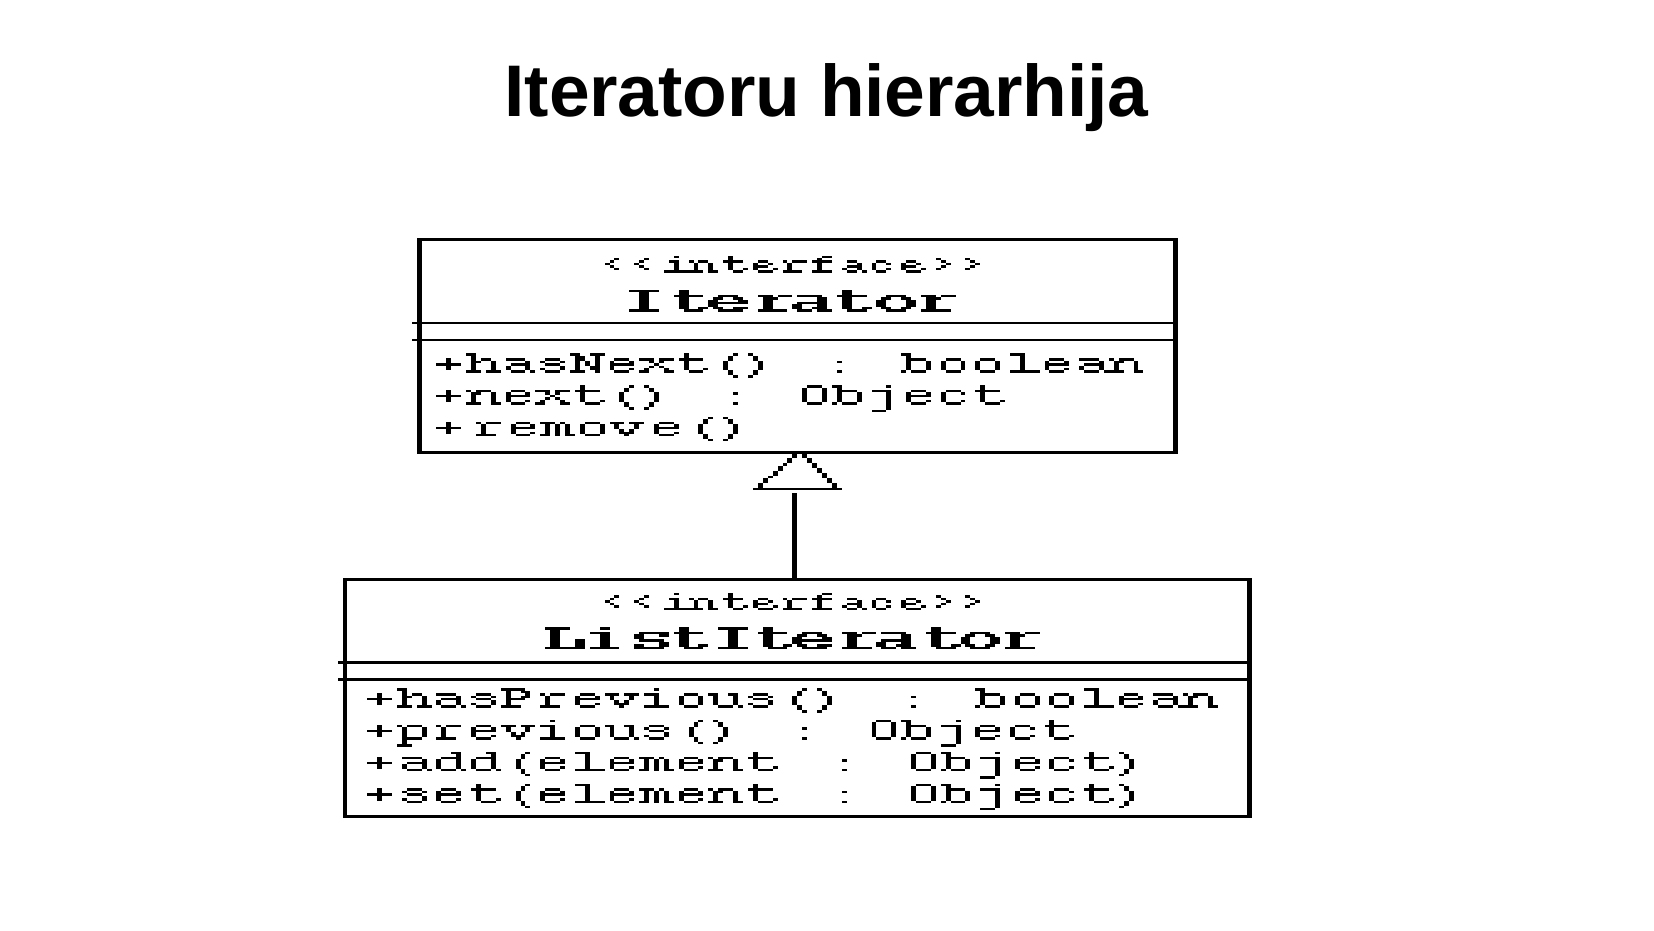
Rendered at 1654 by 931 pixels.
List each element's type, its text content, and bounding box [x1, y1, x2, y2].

picture [259, 212, 1312, 833]
title Iteratoru hierarhija [82, 37, 1571, 147]
